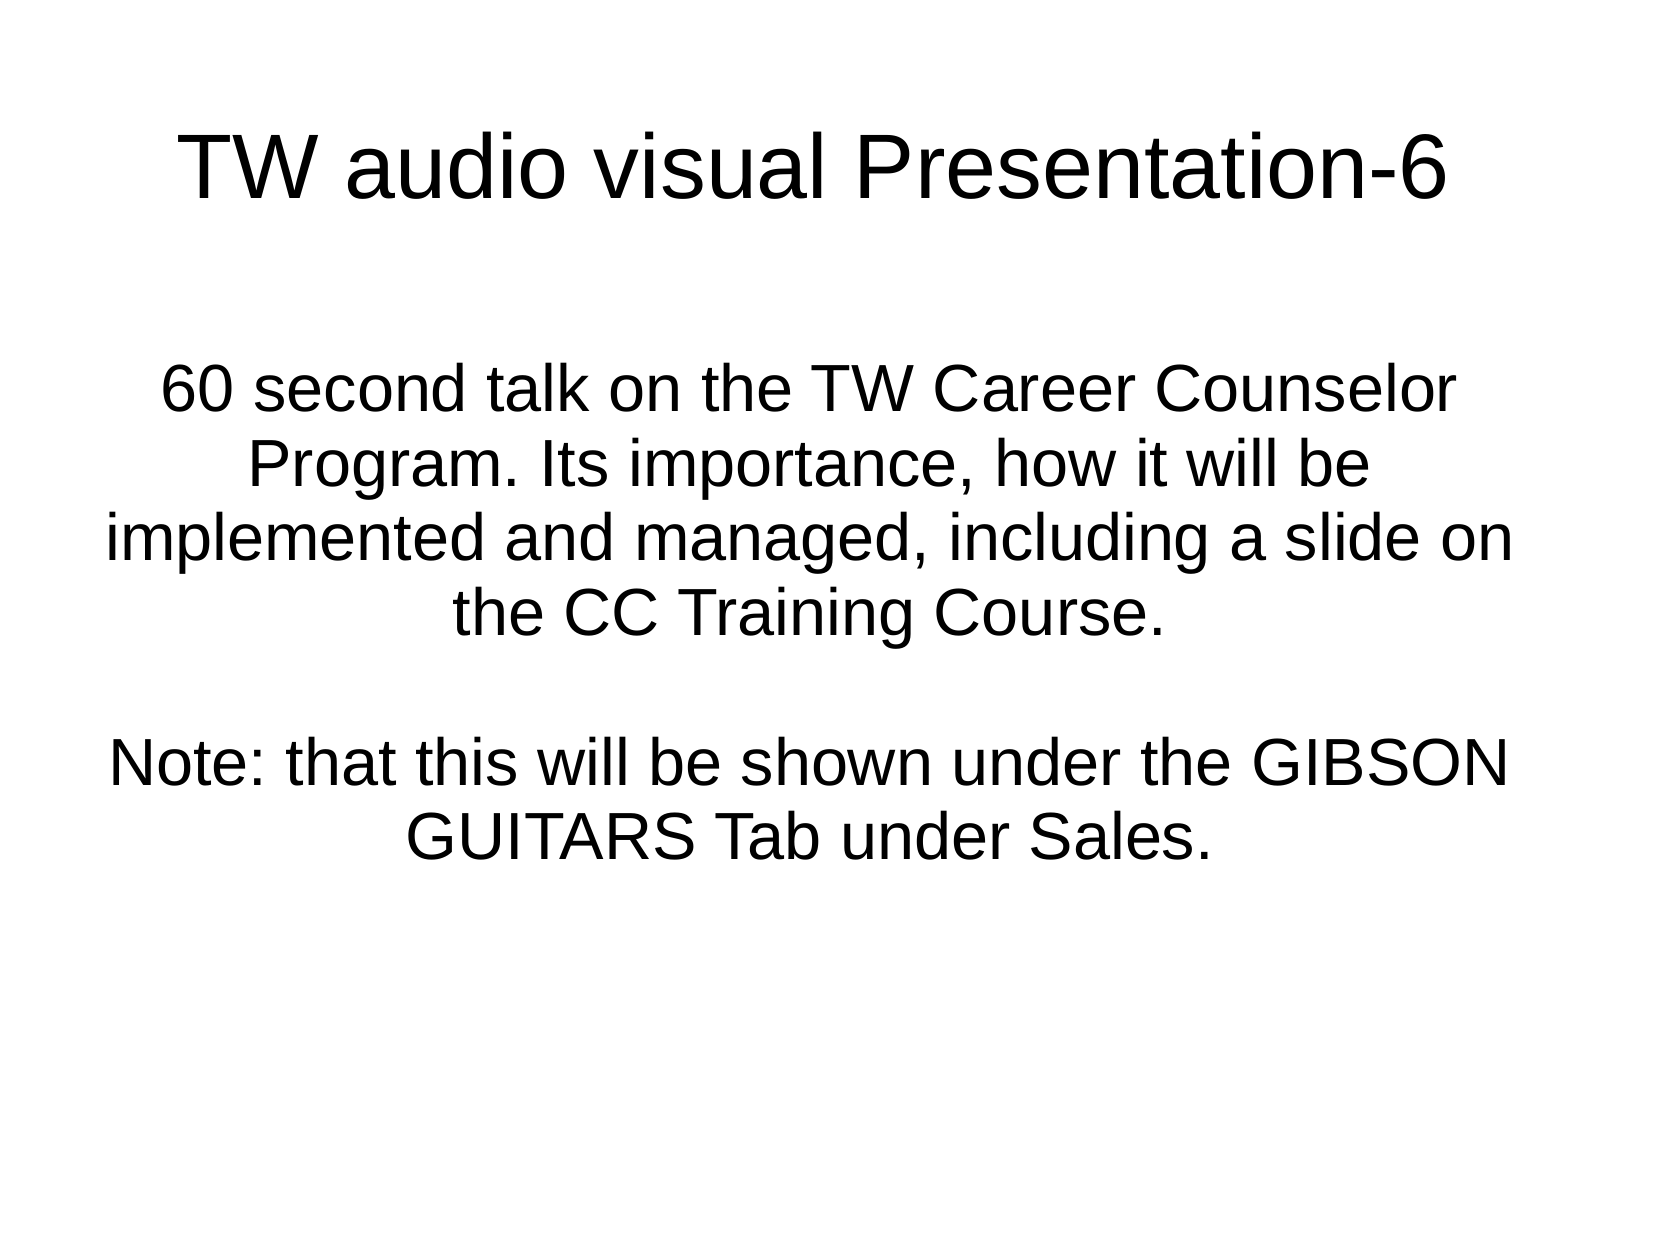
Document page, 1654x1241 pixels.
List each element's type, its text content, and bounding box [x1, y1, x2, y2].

title TW audio visual Presentation-6 [82, 62, 1571, 271]
subtitle 60 second talk on the TW Career Counselor Program. Its importance, how it will be implemented and managed, including a slide on the CC Training Course. Note: that this will be shown under the GIBSON GUITARS Tab under Sales. [82, 290, 1538, 1010]
